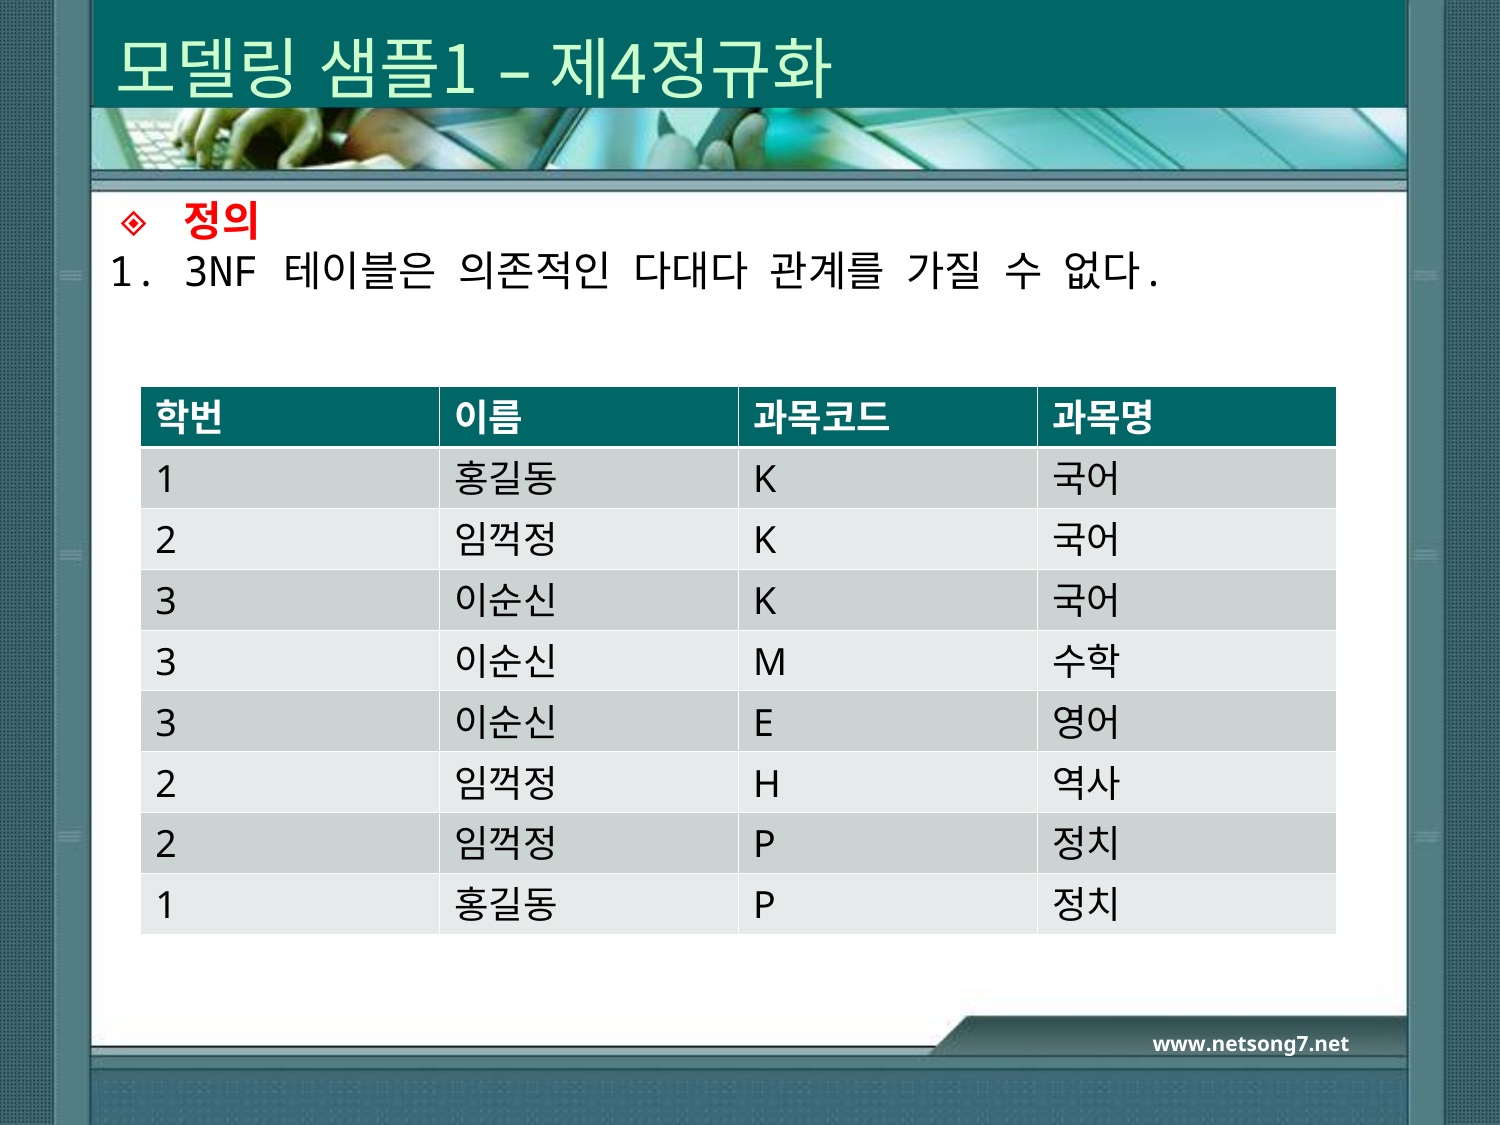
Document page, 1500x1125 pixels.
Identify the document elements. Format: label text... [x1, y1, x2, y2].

table_cell 임꺽정 [440, 813, 738, 873]
table_cell 수학 [1038, 631, 1336, 690]
table_cell 2 [141, 509, 439, 569]
table_cell 3 [141, 691, 439, 751]
table_cell 1 [141, 874, 439, 934]
table_cell 정치 [1038, 813, 1336, 873]
picture [0, 0, 1500, 1125]
table_cell 홍길동 [440, 449, 738, 508]
table_cell 국어 [1038, 509, 1336, 569]
table_cell 2 [141, 752, 439, 812]
text_box www.netsong7.net [986, 1023, 1365, 1062]
table_cell 2 [141, 813, 439, 873]
table_cell E [739, 691, 1037, 751]
table_cell K [739, 570, 1037, 630]
table_header 학번 [141, 387, 439, 446]
table_cell 임꺽정 [440, 509, 738, 569]
table_cell K [739, 449, 1037, 508]
table_cell 국어 [1038, 570, 1336, 630]
table_cell 홍길동 [440, 874, 738, 934]
table_cell 이순신 [440, 631, 738, 690]
table_cell P [739, 813, 1037, 873]
table_cell 국어 [1038, 449, 1336, 508]
table_cell M [739, 631, 1037, 690]
table_cell 1 [141, 449, 439, 508]
table_cell 역사 [1038, 752, 1336, 812]
table_cell 3 [141, 570, 439, 630]
table_header 과목명 [1038, 387, 1336, 446]
table_cell 이순신 [440, 570, 738, 630]
table_cell K [739, 509, 1037, 569]
table_cell 임꺽정 [440, 752, 738, 812]
title 모델링 샘플1 – 제4정규화 [100, 19, 1400, 102]
table_header 과목코드 [739, 387, 1037, 446]
table_cell 3 [141, 631, 439, 690]
table_cell 이순신 [440, 691, 738, 751]
table_cell H [739, 752, 1037, 812]
table_cell 영어 [1038, 691, 1336, 751]
table_cell P [739, 874, 1037, 934]
table_cell 정치 [1038, 874, 1336, 934]
table_header 이름 [440, 387, 738, 446]
text_box ◈ 정의 1. 3NF 테이블은 의존적인 다대다 관계를 가질 수 없다. [93, 187, 1383, 303]
